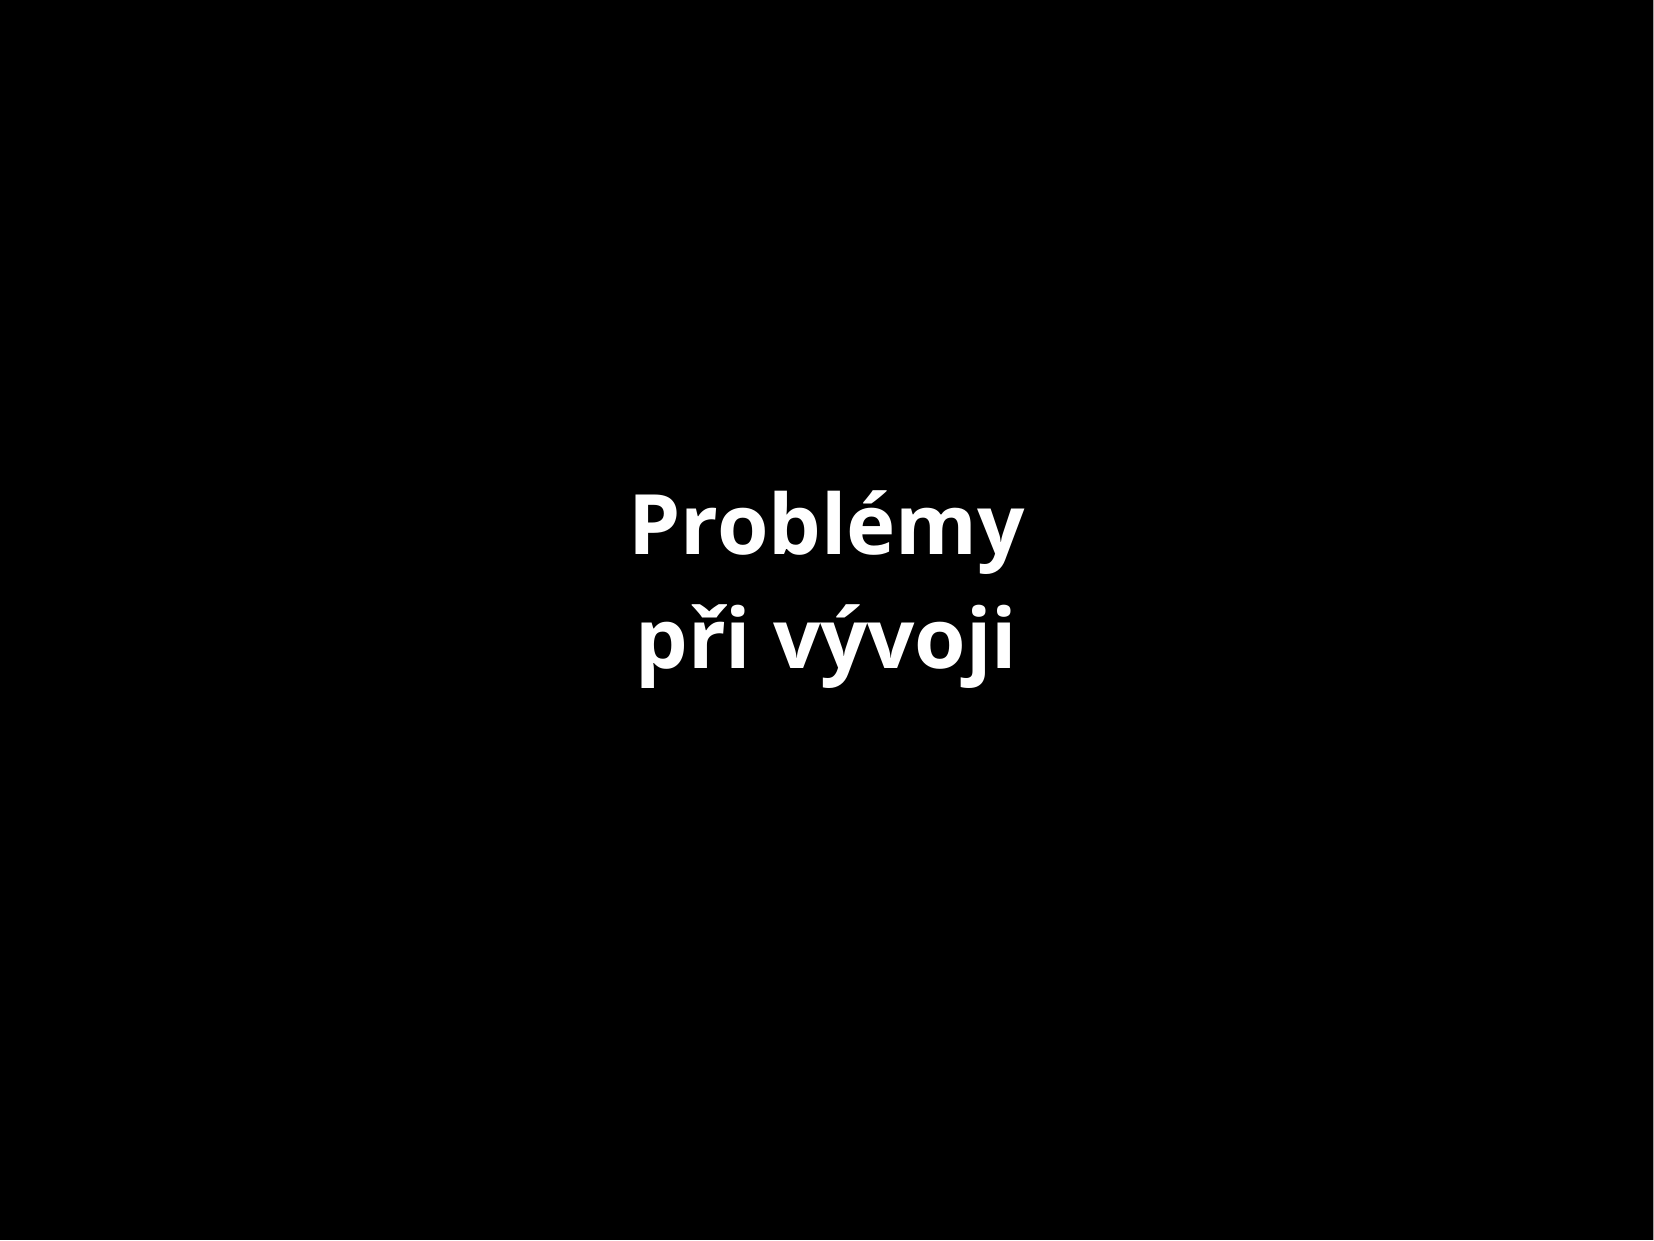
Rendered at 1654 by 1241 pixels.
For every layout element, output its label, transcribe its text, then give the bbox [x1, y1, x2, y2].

subtitle Problémy při vývoji [82, 49, 1571, 1109]
